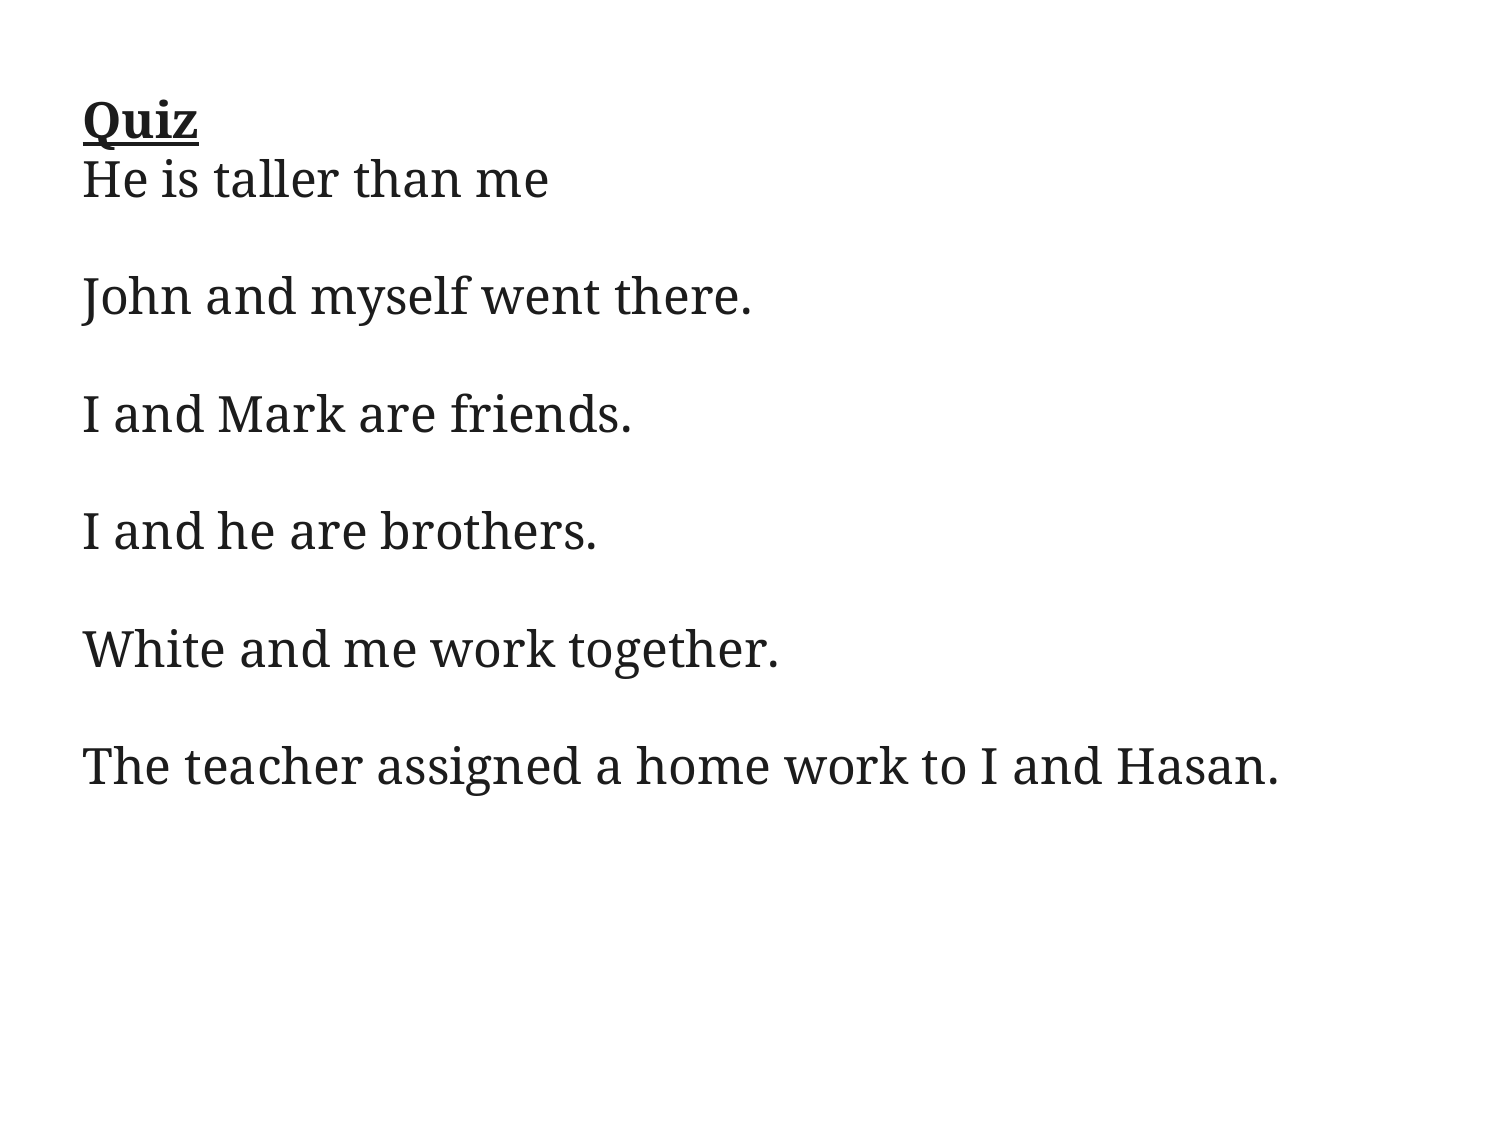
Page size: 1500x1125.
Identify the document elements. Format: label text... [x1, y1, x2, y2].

text_box Quiz He is taller than me John and myself went there. I and Mark are friends. I and he are brothers. White and me work together. The teacher assigned a home work to I and Hasan. [82, 90, 1500, 1065]
